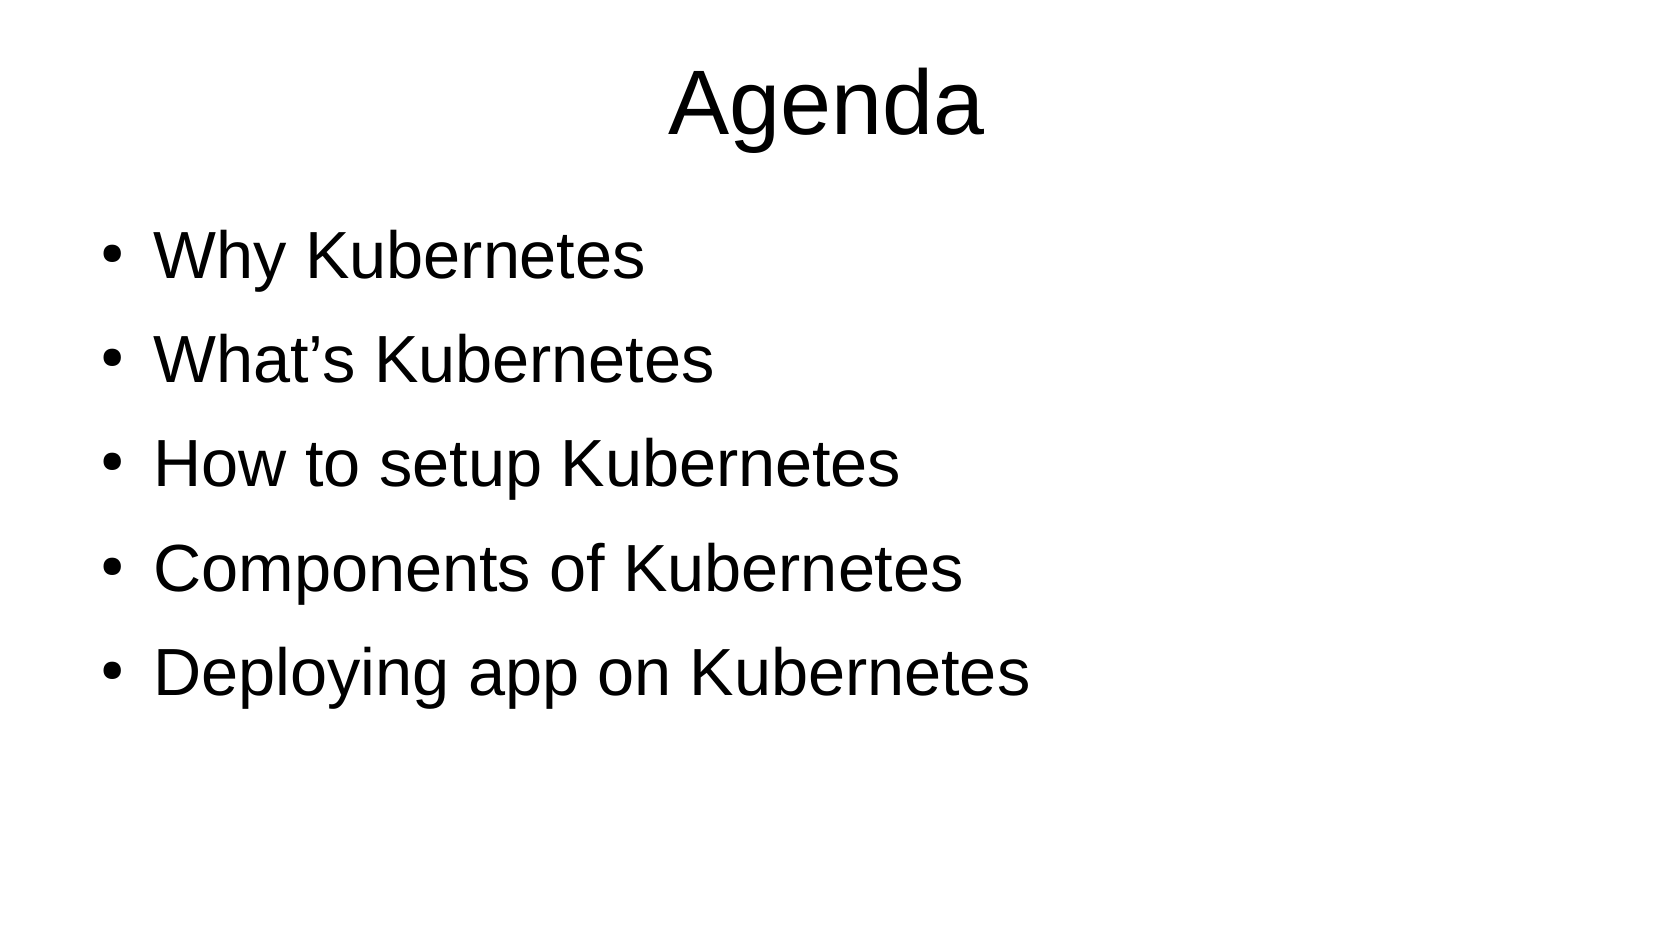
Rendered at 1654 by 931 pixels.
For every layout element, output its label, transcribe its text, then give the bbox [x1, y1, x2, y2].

title Agenda [82, 24, 1571, 181]
list Why Kubernetes What’s Kubernetes How to setup Kubernetes Components of Kubernetes Deploying app on Kubernetes [82, 217, 1571, 758]
